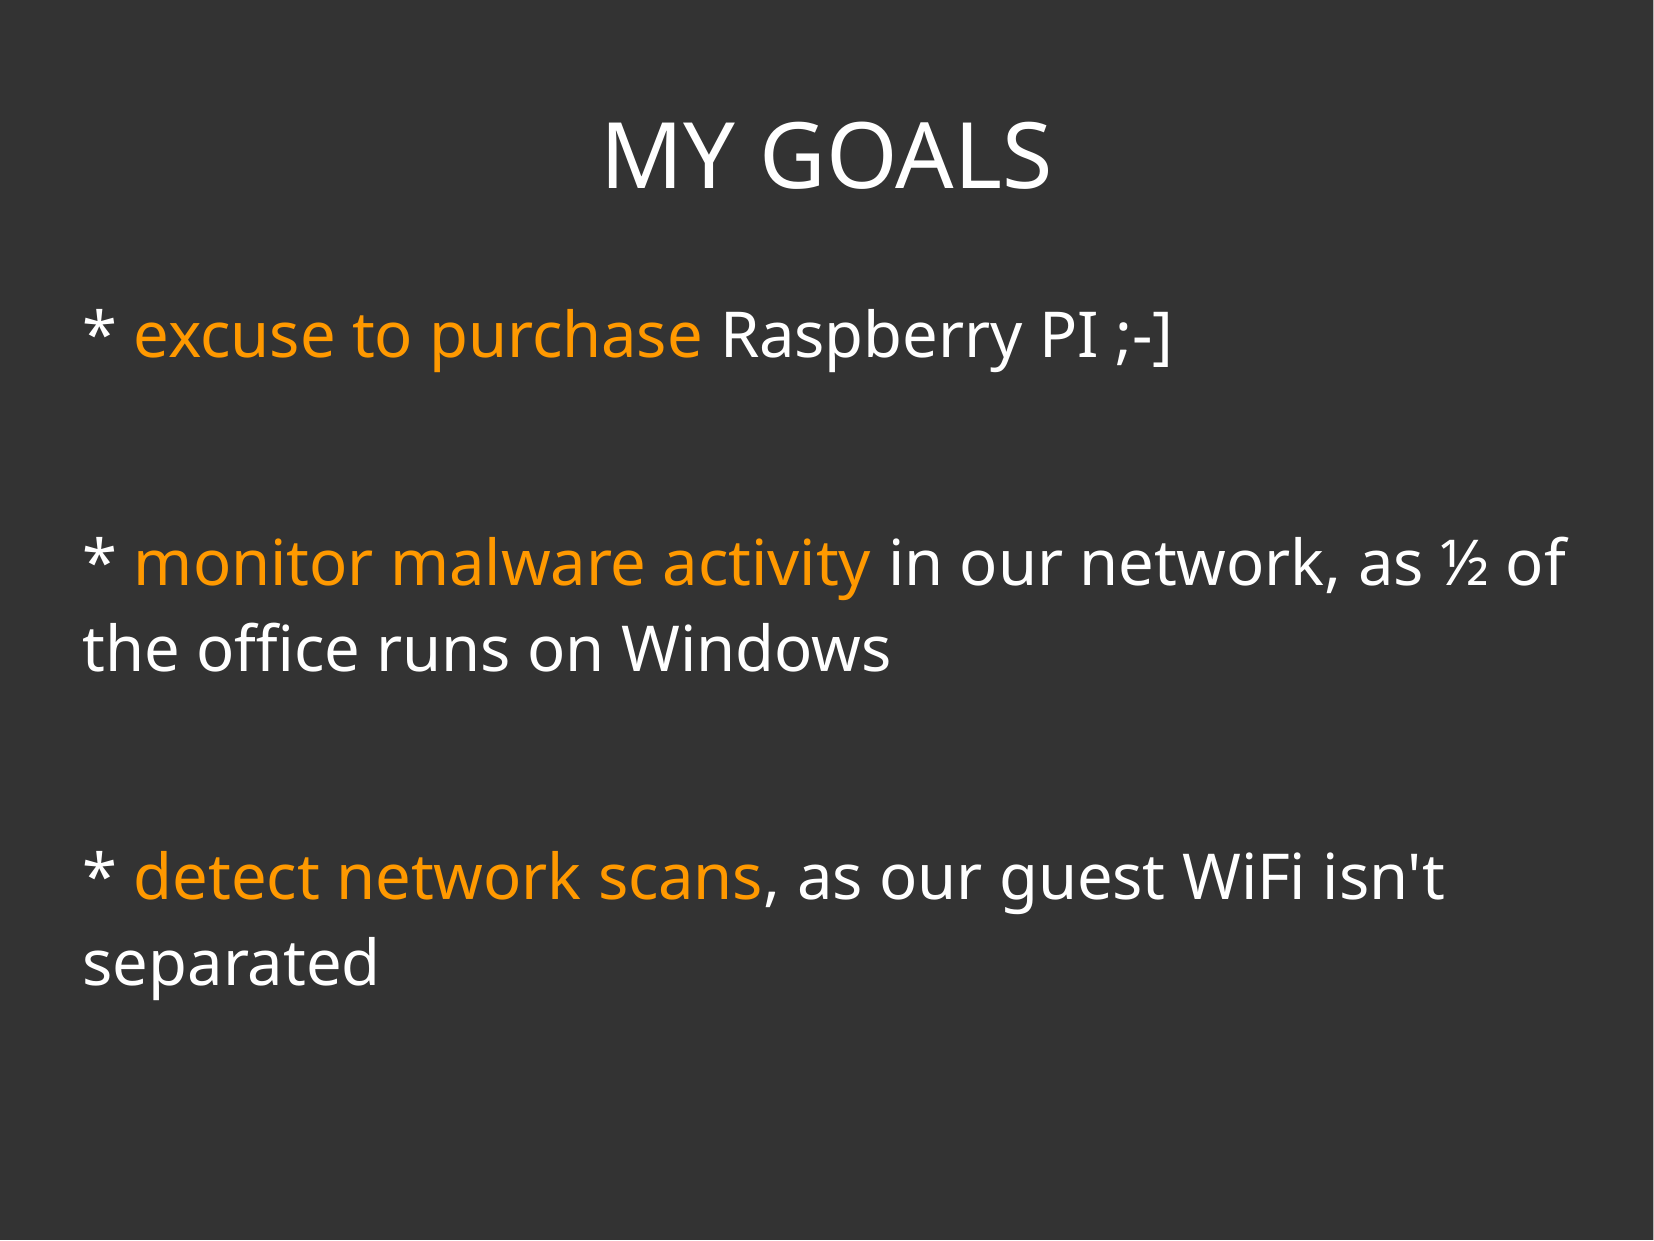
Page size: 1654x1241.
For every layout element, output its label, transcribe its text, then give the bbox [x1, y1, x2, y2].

title MY GOALS [82, 49, 1571, 257]
list * excuse to purchase Raspberry PI ;-] * monitor malware activity in our network, as ½ of the office runs on Windows * detect network scans, as our guest WiFi isn't separated [82, 290, 1571, 1010]
